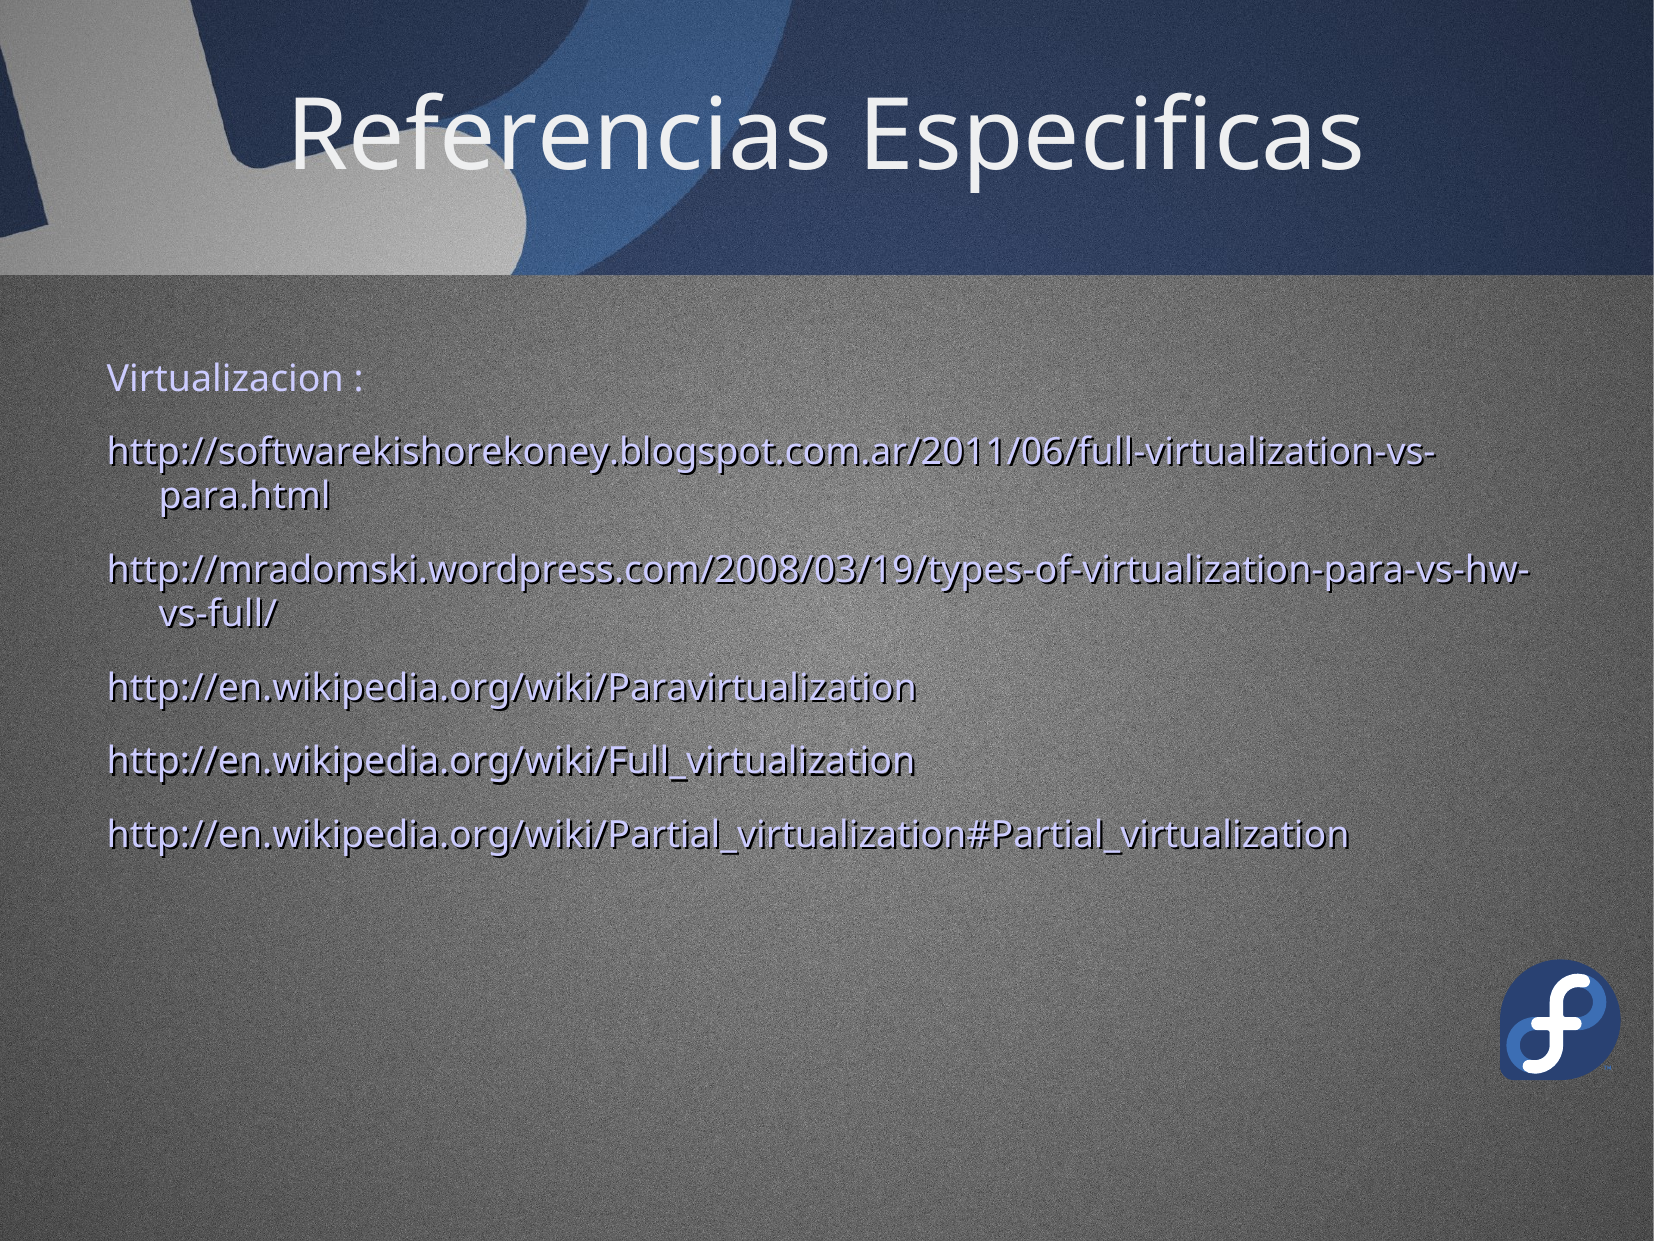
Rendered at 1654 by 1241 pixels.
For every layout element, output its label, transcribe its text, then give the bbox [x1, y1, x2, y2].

text_box Referencias Especificas [88, 29, 1565, 237]
text_box Virtualizacion : http://softwarekishorekoney.blogspot.com.ar/2011/06/full-virtualization-vs-para.html http://mradomski.wordpress.com/2008/03/19/types-of-virtualization-para-vs-hw-vs-full/ http://en.wikipedia.org/wiki/Paravirtualization http://en.wikipedia.org/wiki/Full_virtualization http://en.wikipedia.org/wiki/Partial_virtualization#Partial_virtualization [88, 354, 1565, 1064]
picture [0, 0, 1654, 1241]
